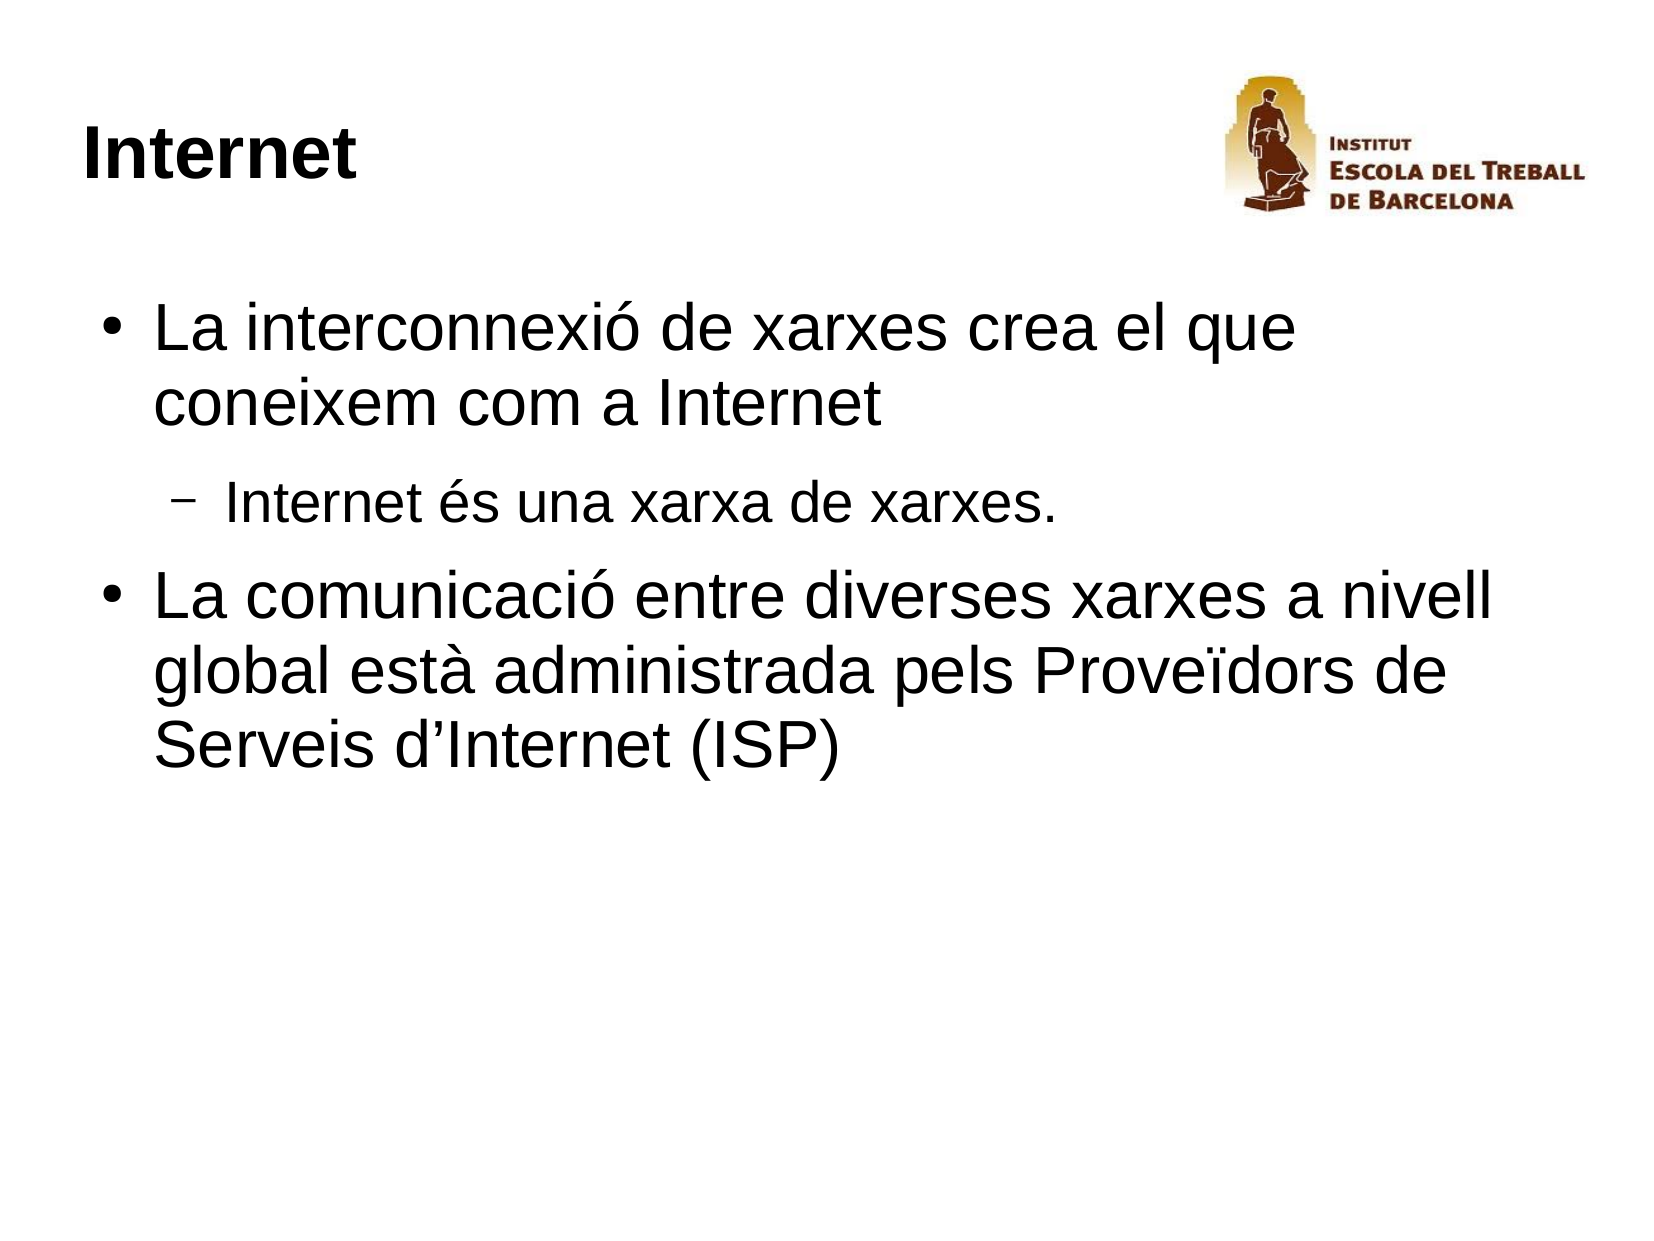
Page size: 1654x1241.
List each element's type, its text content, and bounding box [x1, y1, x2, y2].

list La interconnexió de xarxes crea el que coneixem com a Internet Internet és una xarxa de xarxes. La comunicació entre diverses xarxes a nivell global està administrada pels Proveïdors de Serveis d’Internet (ISP) [82, 290, 1571, 1241]
picture [1204, 70, 1595, 223]
title Internet [82, 49, 1571, 257]
